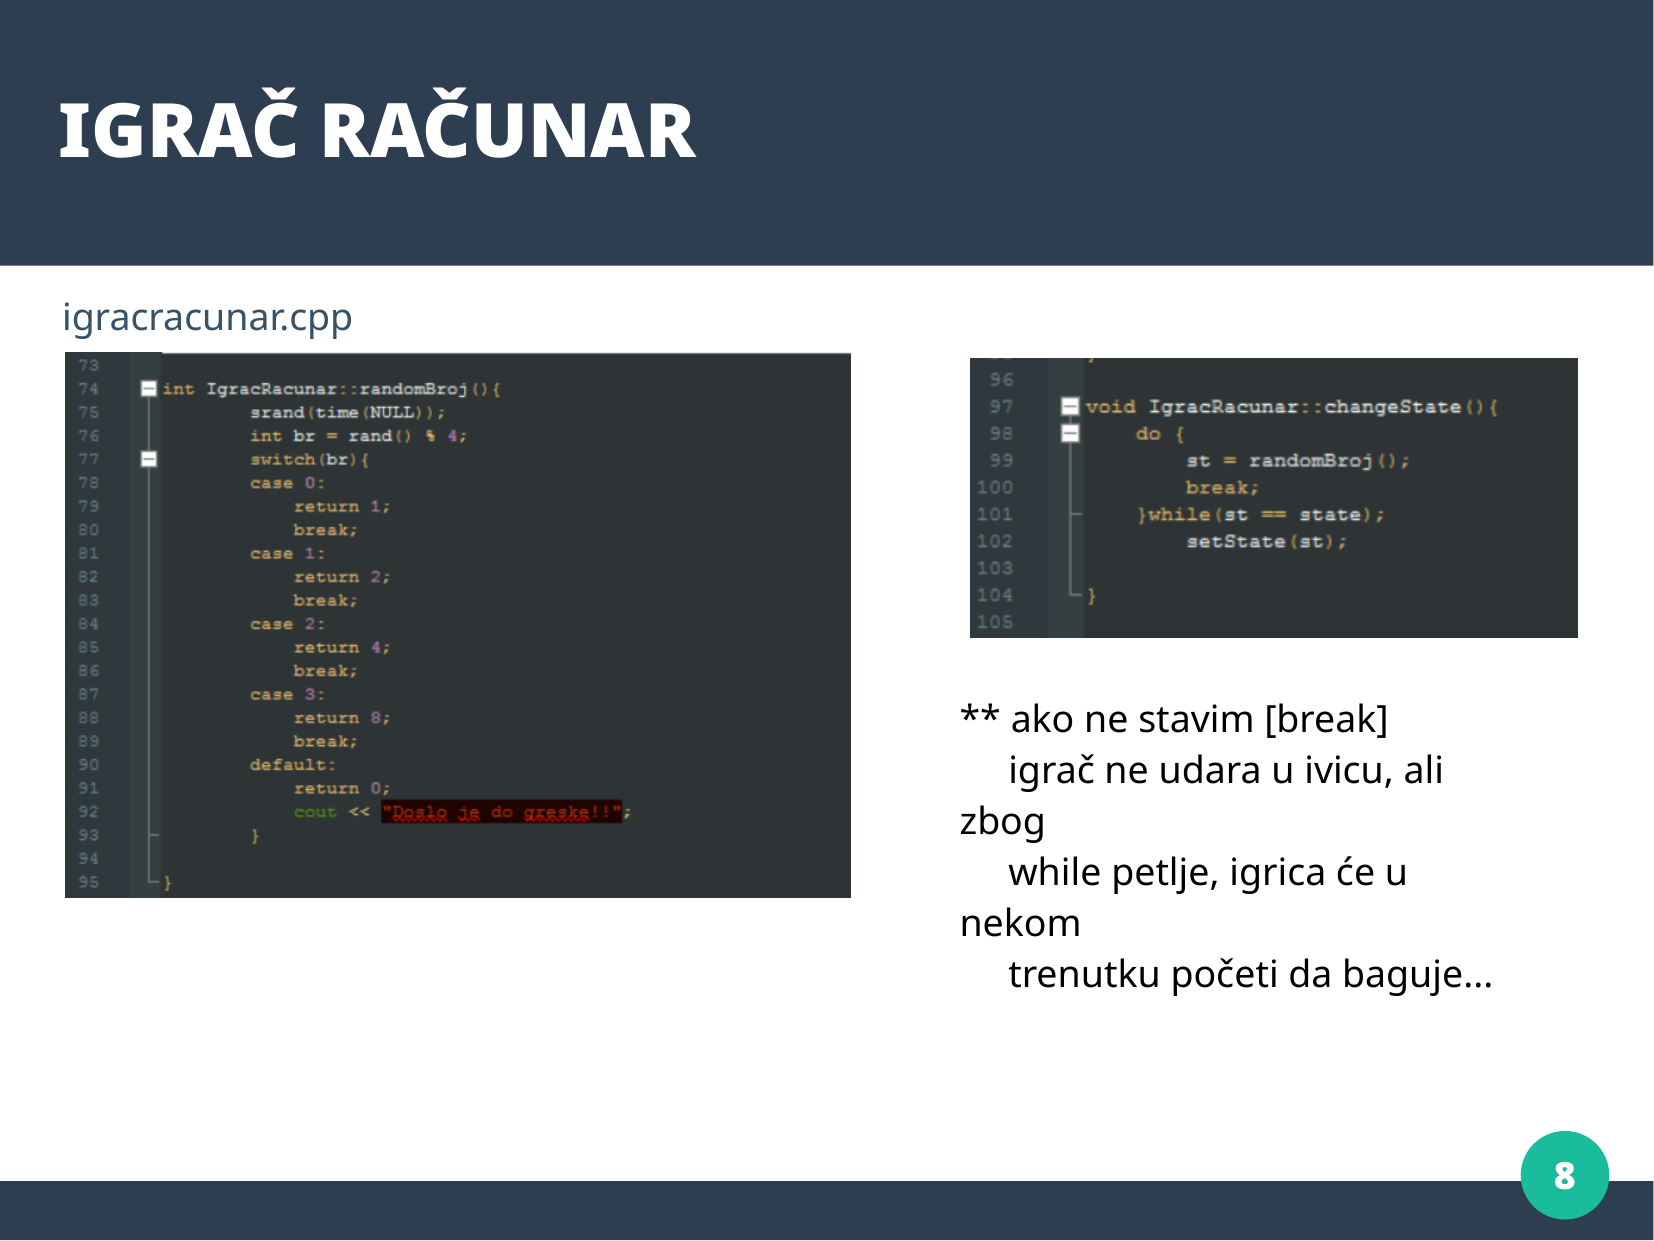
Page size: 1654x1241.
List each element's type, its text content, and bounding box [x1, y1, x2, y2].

text_box ** ako ne stavim [break] igrač ne udara u ivicu, ali zbog while petlje, igrica će u nekom trenutku početi da baguje... [944, 685, 1512, 890]
picture [65, 352, 851, 898]
text_box igracracunar.cpp [47, 283, 591, 346]
title IGRAČ RAČUNAR [59, 49, 1595, 207]
picture [970, 358, 1578, 638]
